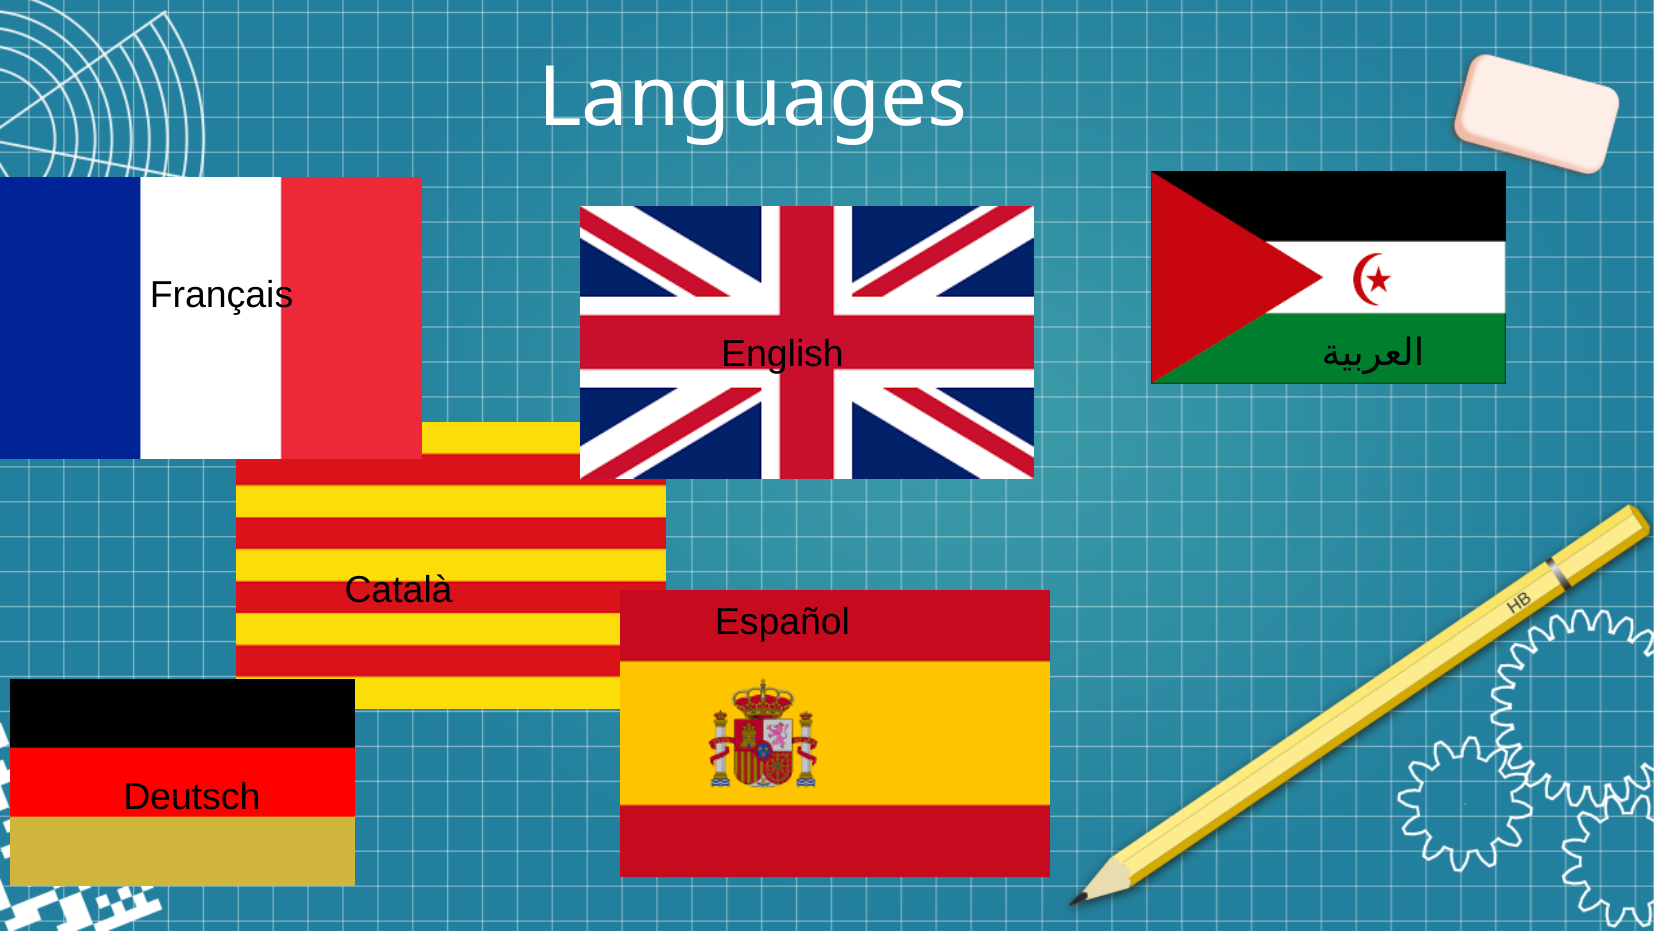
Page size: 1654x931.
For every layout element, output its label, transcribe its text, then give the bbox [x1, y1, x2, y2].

text_box English [590, 324, 975, 382]
text_box Català [206, 561, 591, 618]
text_box Deutsch [0, 767, 384, 825]
text_box العربية [1181, 324, 1565, 385]
text_box Français [29, 265, 414, 323]
text_box Languages [472, 29, 1034, 173]
text_box Español [590, 592, 975, 650]
picture [0, 0, 1654, 931]
